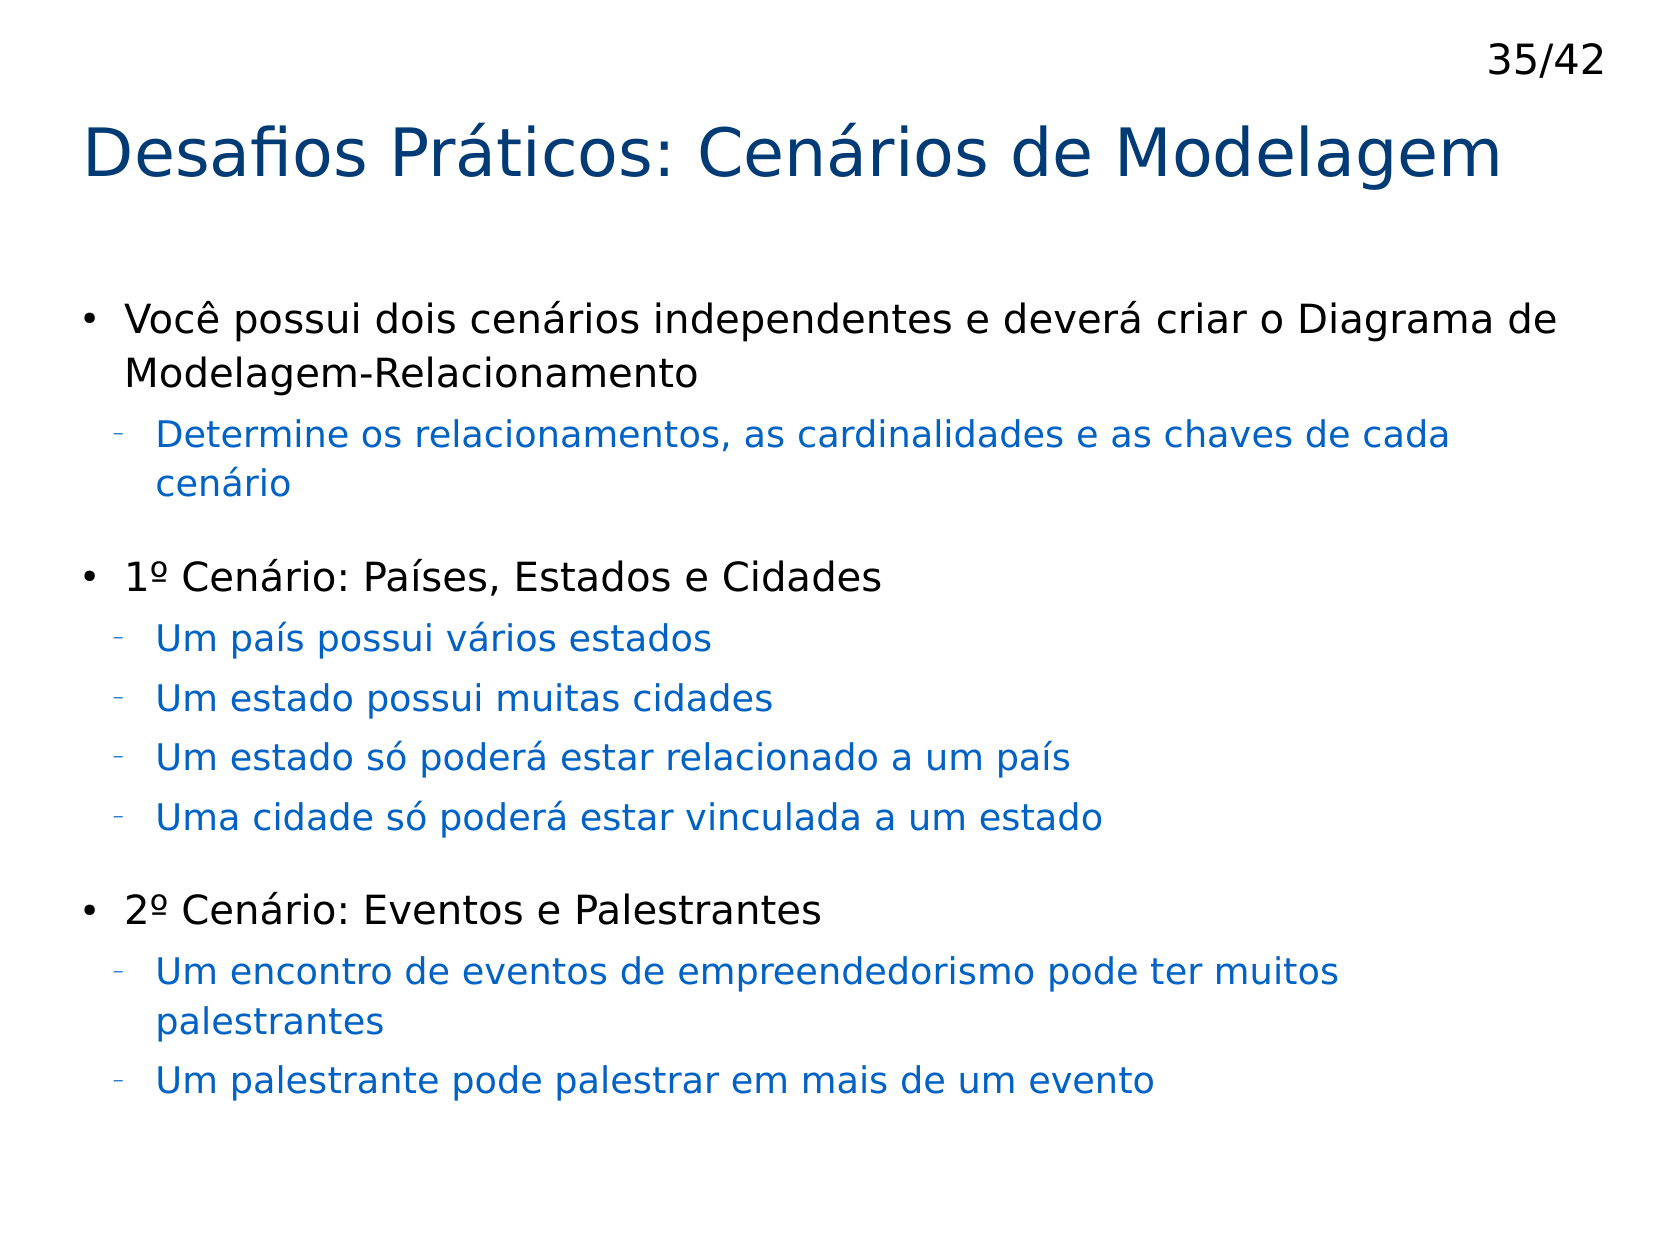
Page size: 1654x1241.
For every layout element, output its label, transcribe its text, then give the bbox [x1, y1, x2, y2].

list Você possui dois cenários independentes e deverá criar o Diagrama de Modelagem-Relacionamento Determine os relacionamentos, as cardinalidades e as chaves de cada cenário 1º Cenário: Países, Estados e Cidades Um país possui vários estados Um estado possui muitas cidades Um estado só poderá estar relacionado a um país Uma cidade só poderá estar vinculada a um estado 2º Cenário: Eventos e Palestrantes Um encontro de eventos de empreendedorismo pode ter muitos palestrantes Um palestrante pode palestrar em mais de um evento [82, 289, 1571, 1108]
title Desafios Práticos: Cenários de Modelagem [82, 82, 1571, 224]
